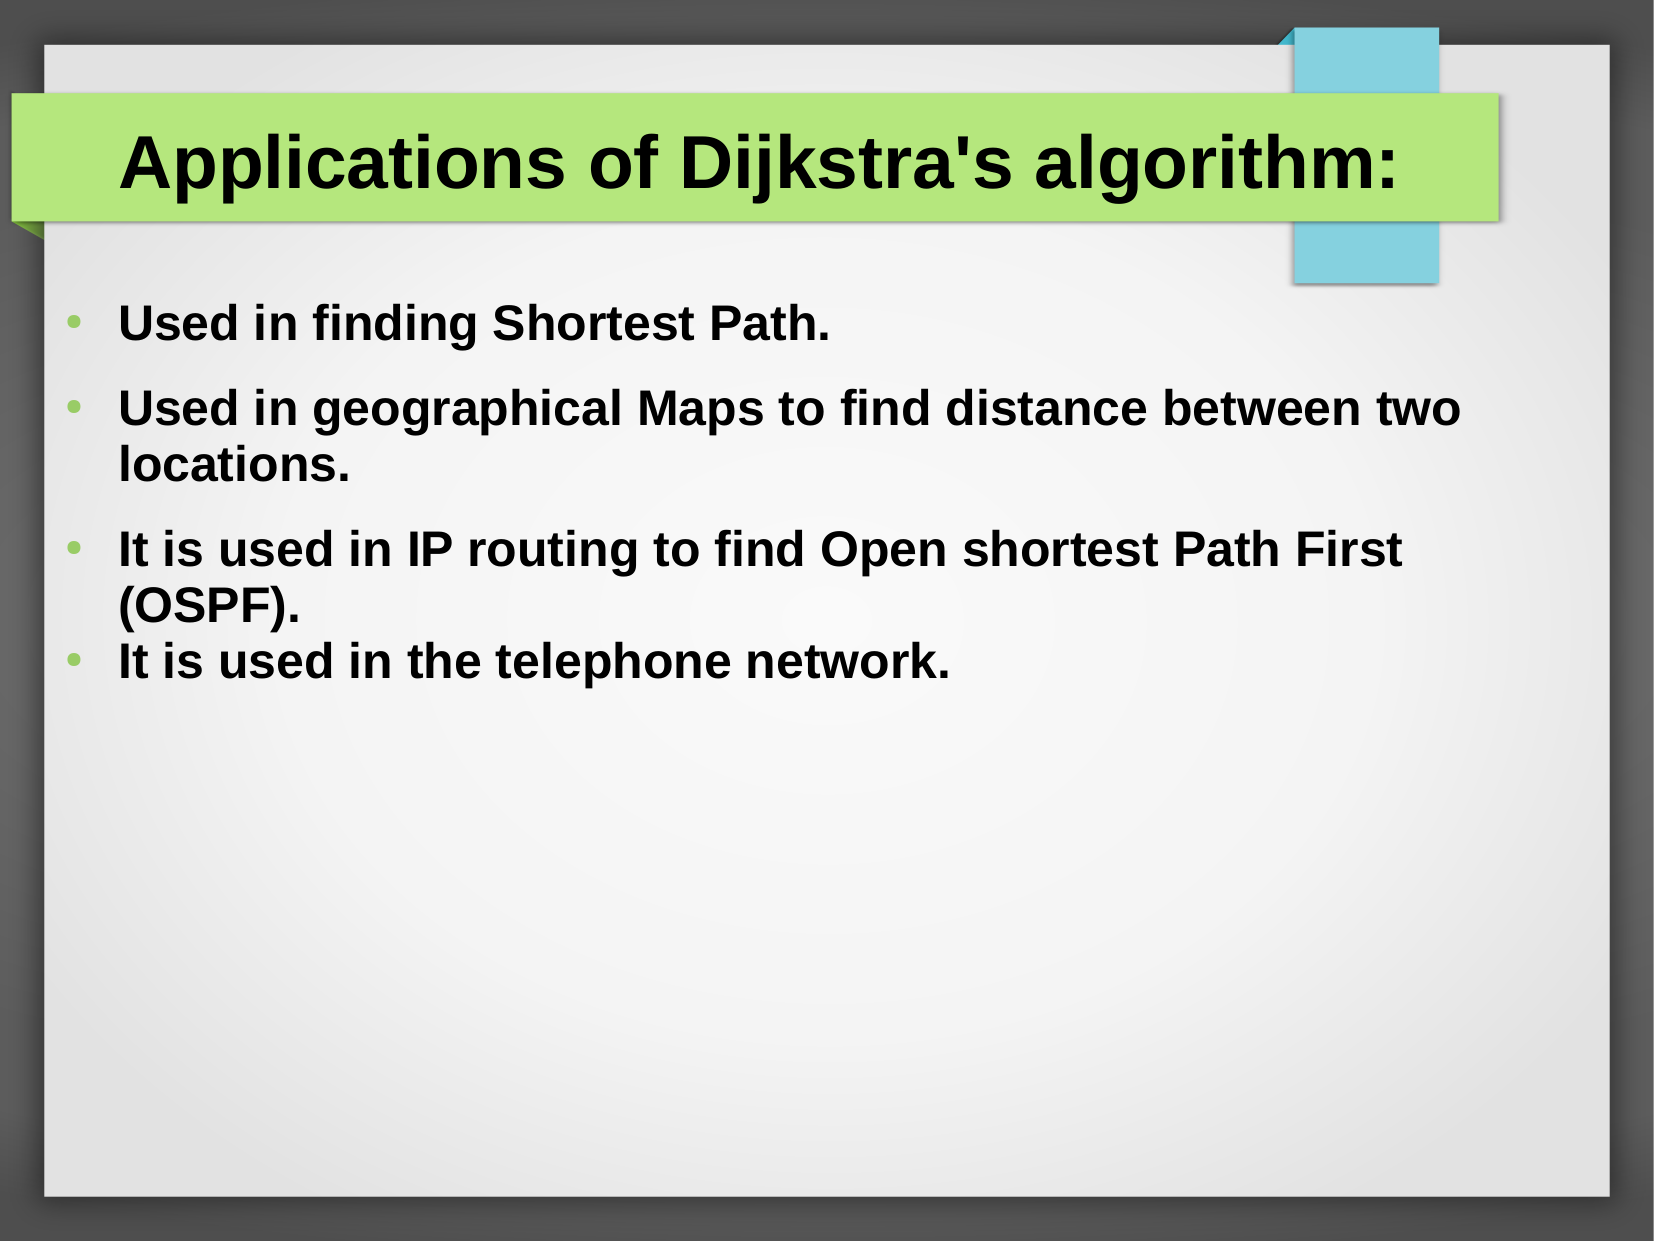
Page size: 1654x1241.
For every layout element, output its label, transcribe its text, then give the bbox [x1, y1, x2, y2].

title Applications of Dijkstra's algorithm: [118, 79, 1560, 246]
list Used in finding Shortest Path. Used in geographical Maps to find distance between two locations. It is used in IP routing to find Open shortest Path First (OSPF). It is used in the telephone network. [47, 295, 1571, 709]
picture [0, 0, 1654, 1241]
